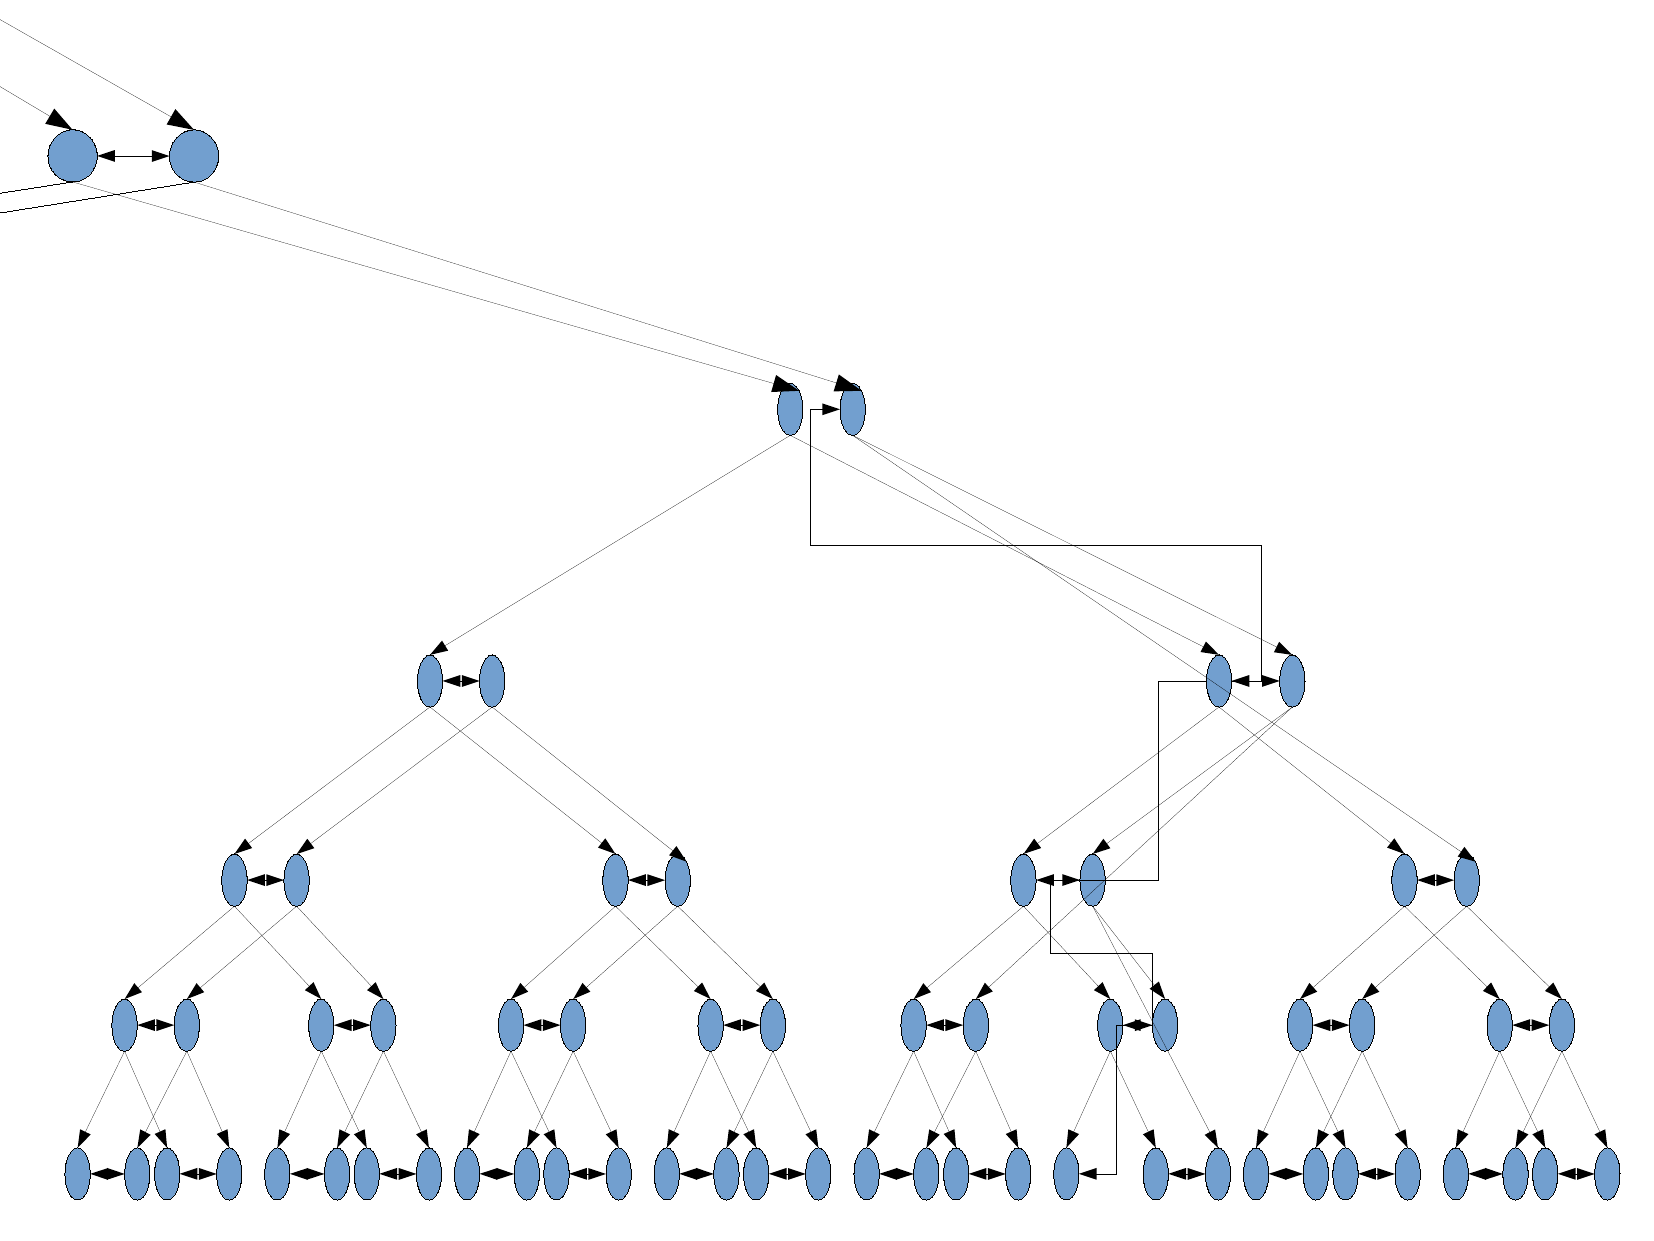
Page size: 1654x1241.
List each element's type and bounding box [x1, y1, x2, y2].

text_box [1502, 1147, 1529, 1201]
text_box [943, 1148, 969, 1200]
text_box [1303, 1148, 1329, 1201]
text_box [454, 1147, 480, 1200]
text_box [777, 391, 803, 435]
text_box [743, 1148, 769, 1200]
text_box [606, 1147, 632, 1201]
text_box [1205, 1148, 1231, 1201]
text_box [665, 857, 691, 906]
text_box [1443, 1148, 1469, 1200]
text_box [1243, 1147, 1269, 1200]
text_box [900, 999, 927, 1052]
text_box [543, 1147, 570, 1200]
text_box [1097, 999, 1123, 1052]
text_box [1206, 655, 1232, 693]
text_box [805, 1147, 831, 1201]
text_box [697, 999, 724, 1052]
text_box [1005, 1148, 1031, 1201]
text_box [498, 999, 524, 1051]
text_box [154, 1148, 180, 1200]
text_box [1349, 999, 1375, 1052]
text_box [1053, 1147, 1079, 1200]
text_box [853, 1147, 880, 1200]
text_box [790, 383, 799, 390]
text_box [264, 1147, 290, 1200]
text_box [324, 1147, 350, 1201]
text_box [1206, 678, 1230, 707]
text_box [1010, 854, 1037, 906]
text_box [1454, 858, 1480, 906]
text_box [1594, 1147, 1621, 1201]
text_box [221, 854, 248, 906]
text_box [1549, 999, 1575, 1051]
text_box [560, 999, 586, 1052]
text_box [417, 655, 443, 707]
text_box [370, 999, 397, 1052]
text_box [514, 1148, 540, 1201]
text_box [111, 999, 138, 1052]
text_box [1143, 1147, 1169, 1200]
text_box [760, 999, 786, 1051]
text_box [602, 854, 629, 906]
text_box [308, 999, 334, 1052]
text_box [1153, 999, 1178, 1051]
text_box [1532, 1148, 1558, 1200]
text_box [1487, 999, 1513, 1052]
text_box [1391, 854, 1418, 906]
text_box [1287, 999, 1313, 1051]
text_box [174, 999, 200, 1052]
text_box [1079, 854, 1106, 880]
text_box [840, 391, 866, 436]
text_box [1395, 1147, 1421, 1201]
text_box [64, 1147, 91, 1200]
text_box [416, 1147, 442, 1201]
text_box [124, 1147, 150, 1201]
text_box [47, 129, 98, 182]
text_box [1332, 1147, 1359, 1200]
text_box [713, 1147, 740, 1201]
text_box [216, 1147, 242, 1201]
text_box [1152, 1025, 1167, 1052]
text_box [1079, 881, 1102, 899]
text_box [169, 129, 219, 182]
text_box [913, 1147, 939, 1201]
text_box [1117, 1026, 1123, 1048]
text_box [479, 654, 505, 707]
text_box [963, 999, 989, 1052]
text_box [354, 1147, 380, 1200]
text_box [1084, 881, 1106, 906]
text_box [283, 854, 310, 906]
text_box [1279, 655, 1306, 707]
text_box [654, 1147, 680, 1200]
text_box [853, 383, 862, 390]
